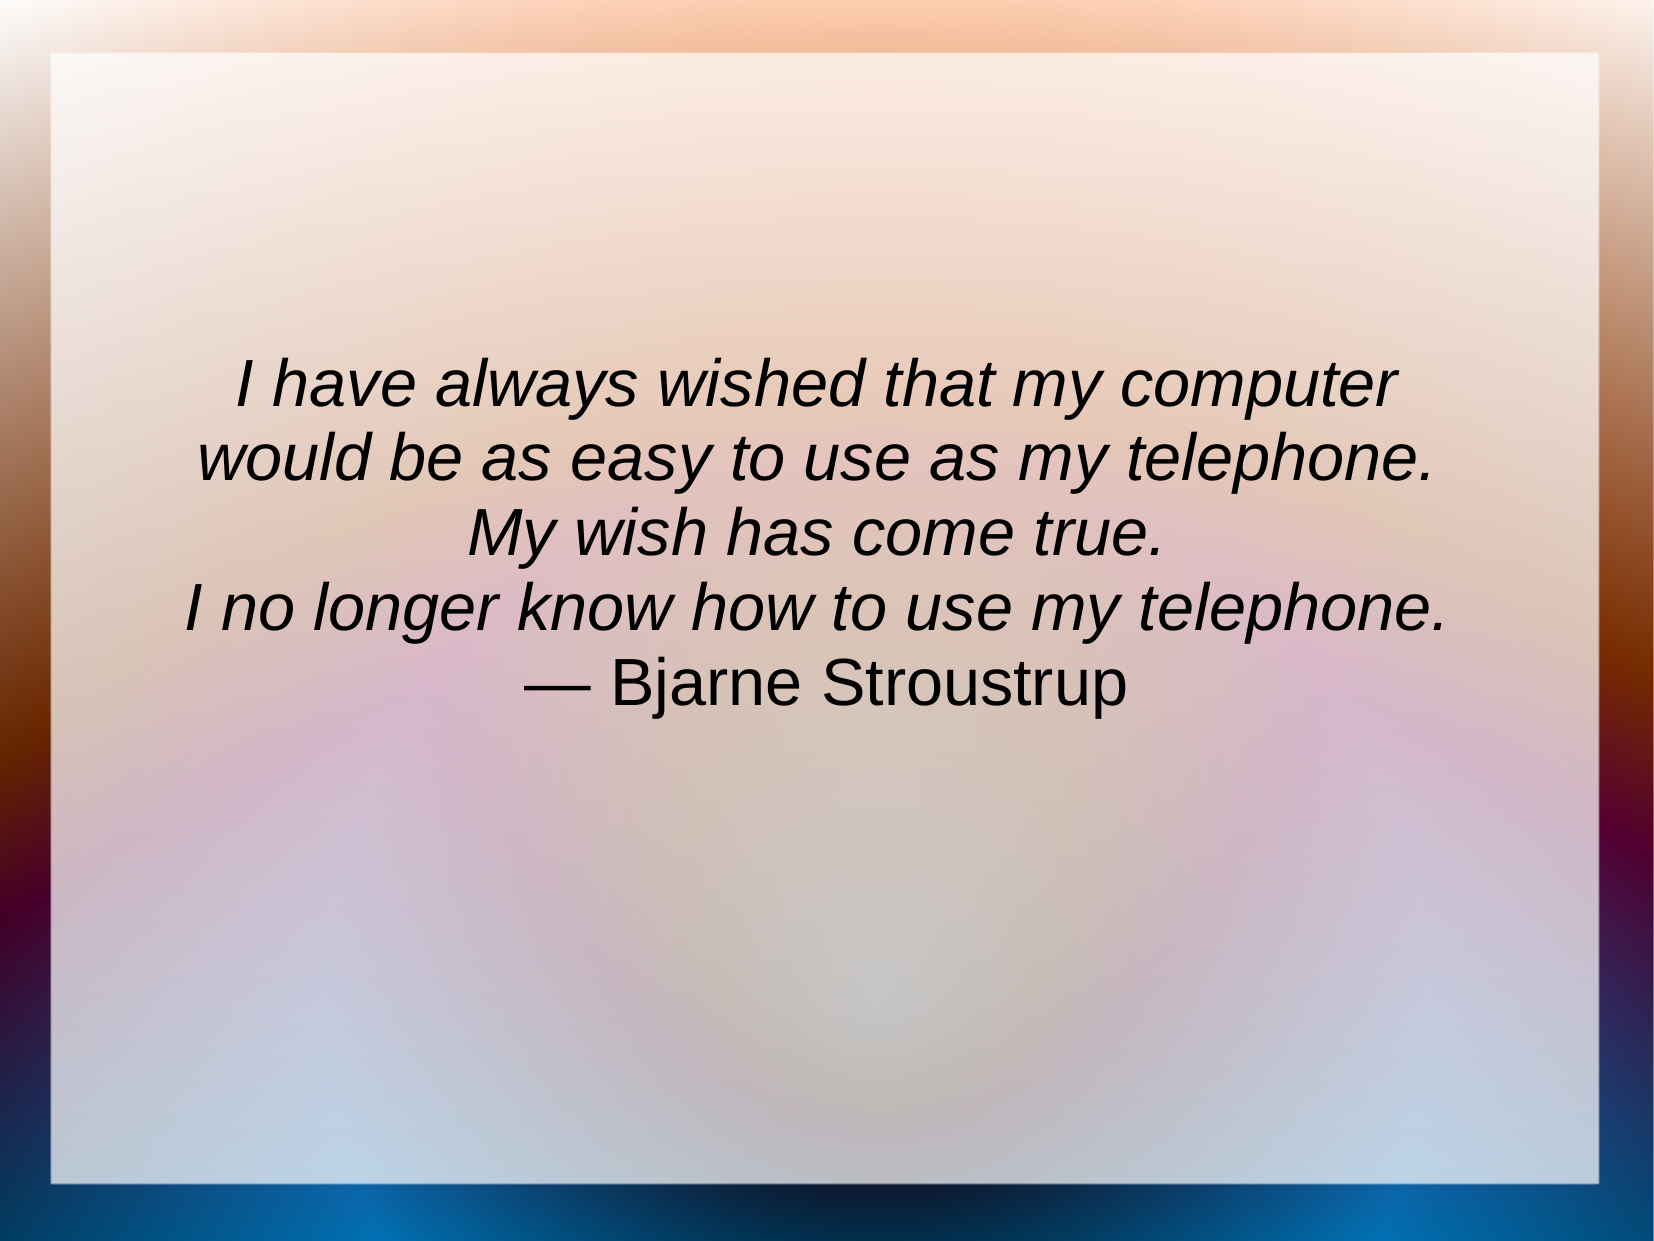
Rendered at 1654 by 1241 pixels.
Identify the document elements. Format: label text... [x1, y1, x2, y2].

picture [0, 0, 1654, 1241]
subtitle I have always wished that my computer would be as easy to use as my telephone. My wish has come true. I no longer know how to use my telephone. — Bjarne Stroustrup [82, 55, 1571, 1010]
